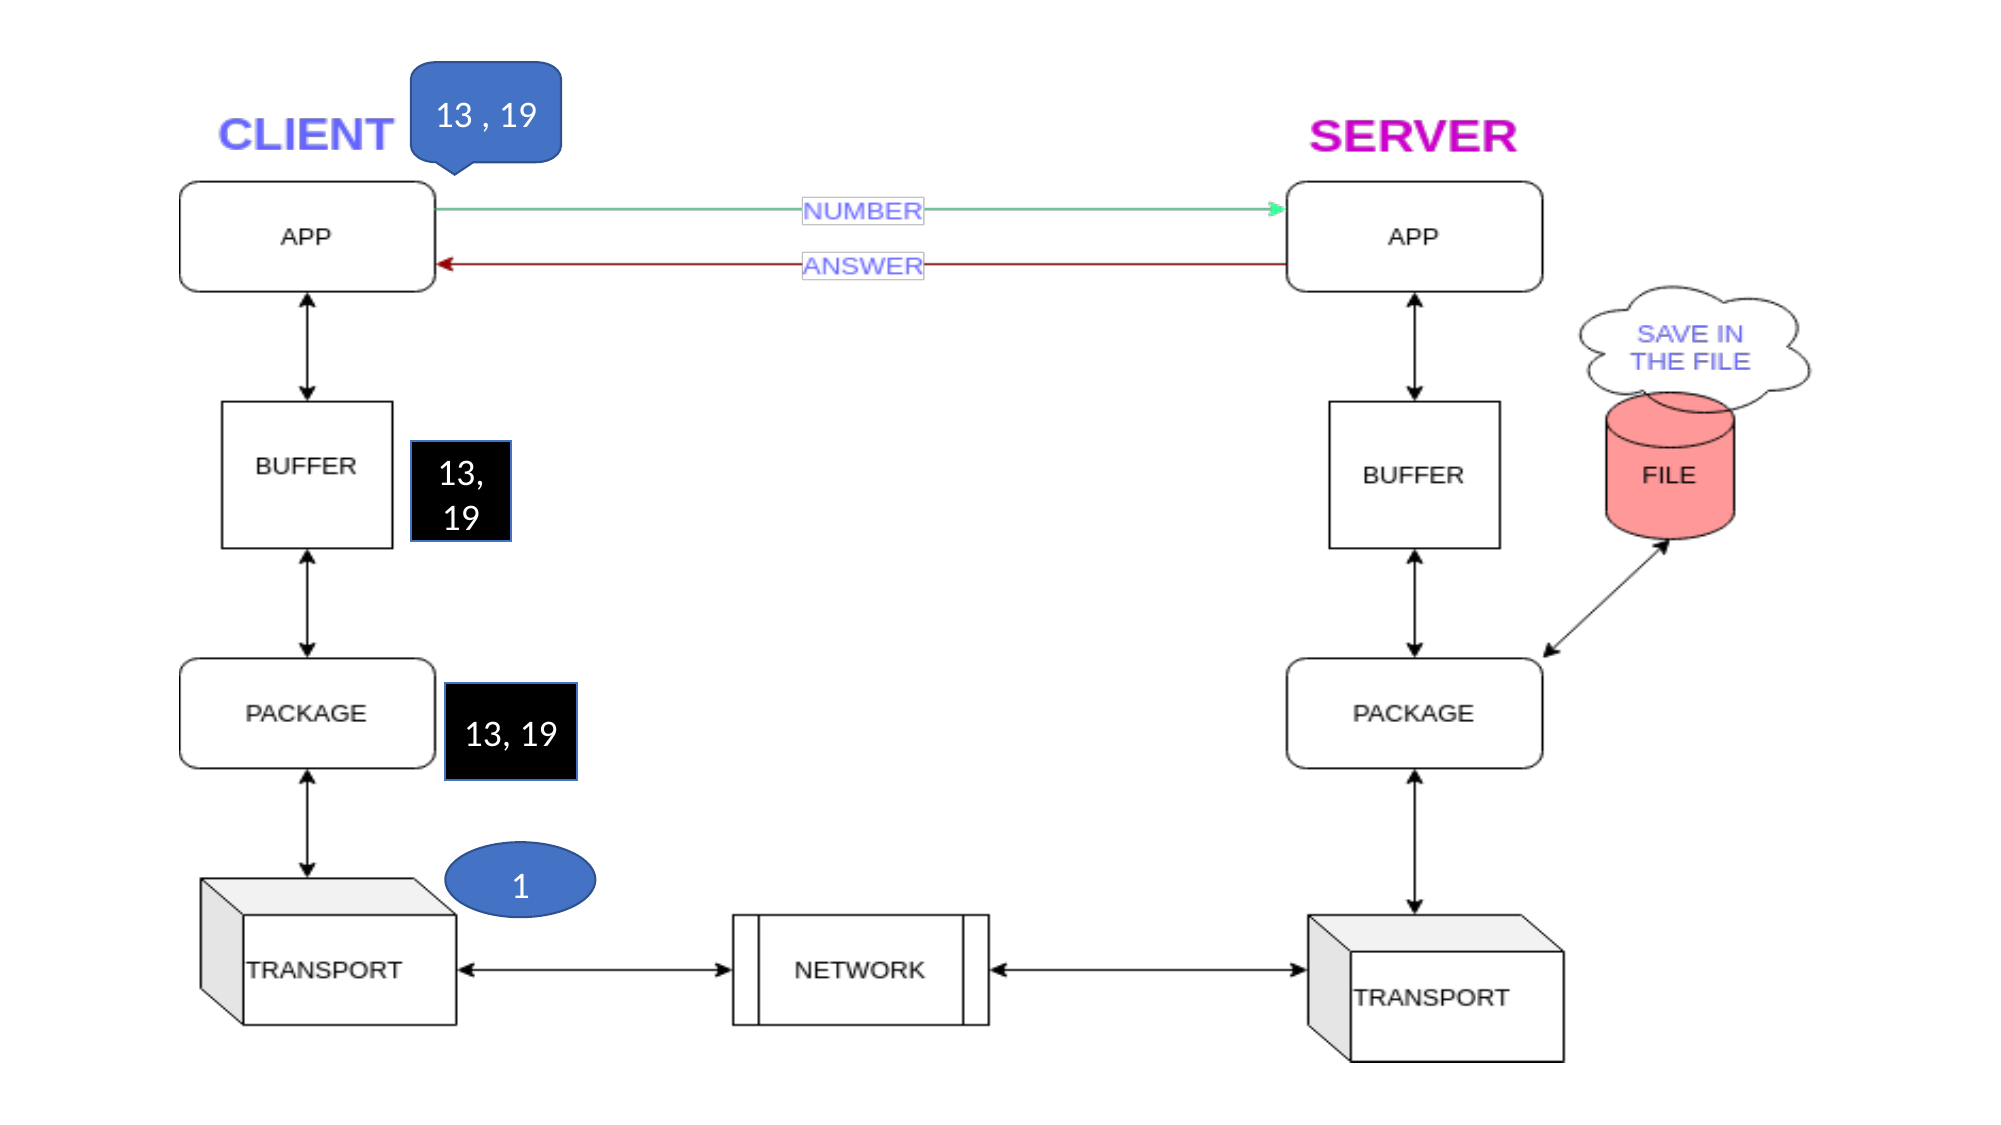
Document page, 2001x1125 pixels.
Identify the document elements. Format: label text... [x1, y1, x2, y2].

picture [179, 62, 1821, 1063]
text_box 13, 19 [411, 441, 511, 541]
text_box 1 [445, 842, 596, 918]
text_box 13, 19 [445, 683, 577, 780]
text_box 13 , 19 [410, 62, 562, 175]
